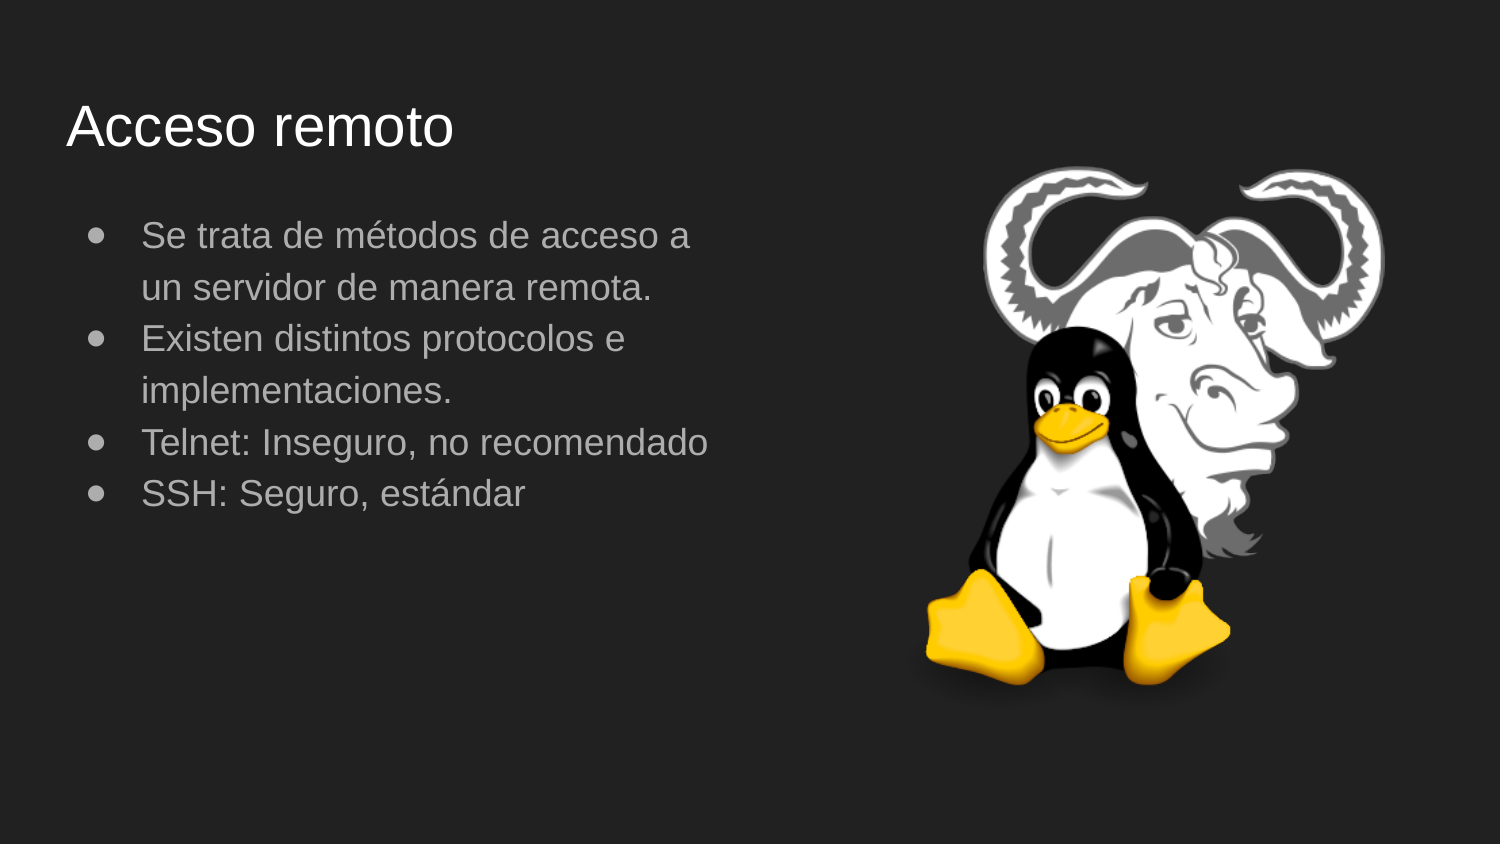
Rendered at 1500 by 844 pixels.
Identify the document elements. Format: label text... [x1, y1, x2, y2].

picture [906, 166, 1385, 710]
list Se trata de métodos de acceso a un servidor de manera remota. Existen distintos protocolos e implementaciones. Telnet: Inseguro, no recomendado SSH: Seguro, estándar [51, 189, 750, 750]
title Acceso remoto [51, 72, 1449, 167]
